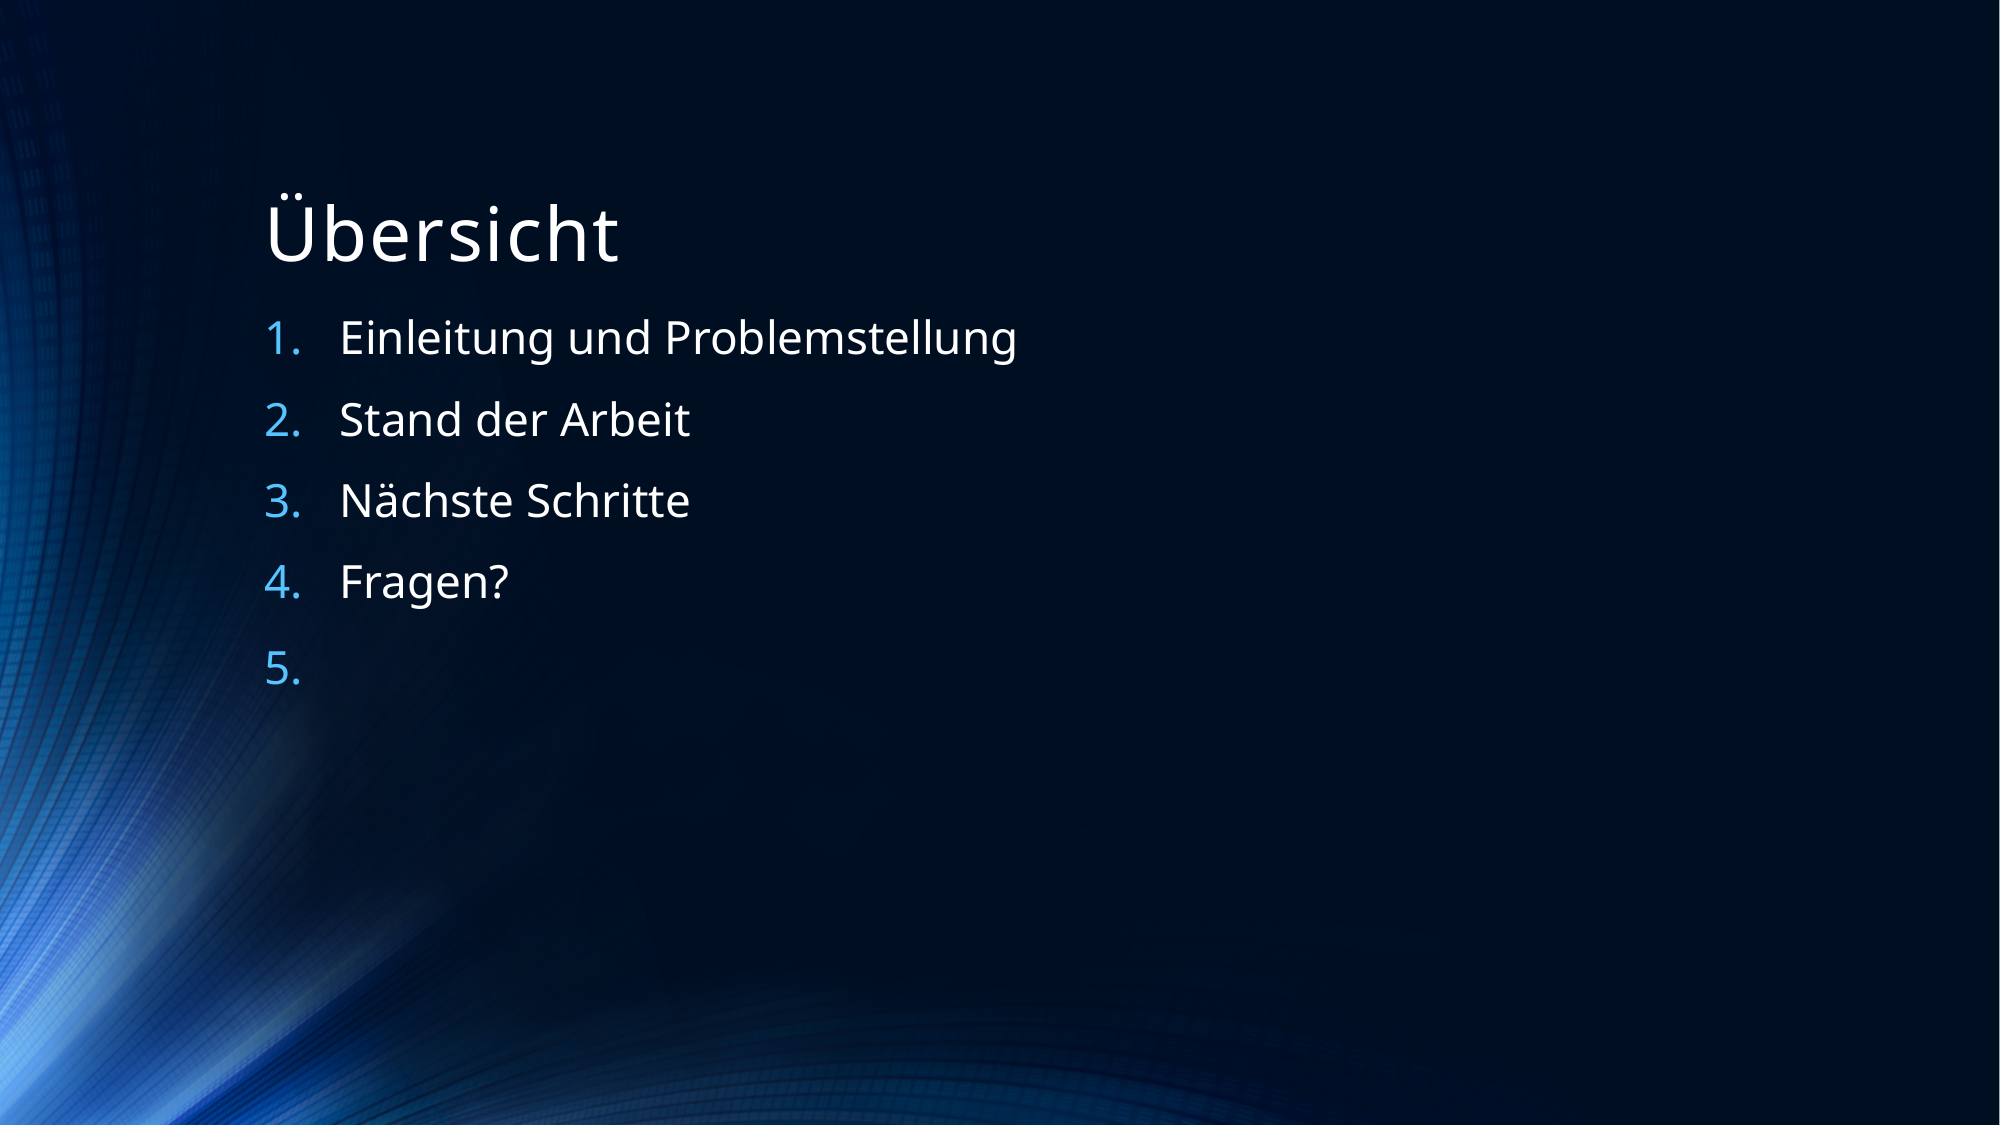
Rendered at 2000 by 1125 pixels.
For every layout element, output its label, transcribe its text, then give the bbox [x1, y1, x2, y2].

title Übersicht [249, 62, 1750, 288]
list Einleitung und Problemstellung Stand der Arbeit Nächste Schritte Fragen? [249, 312, 1749, 988]
